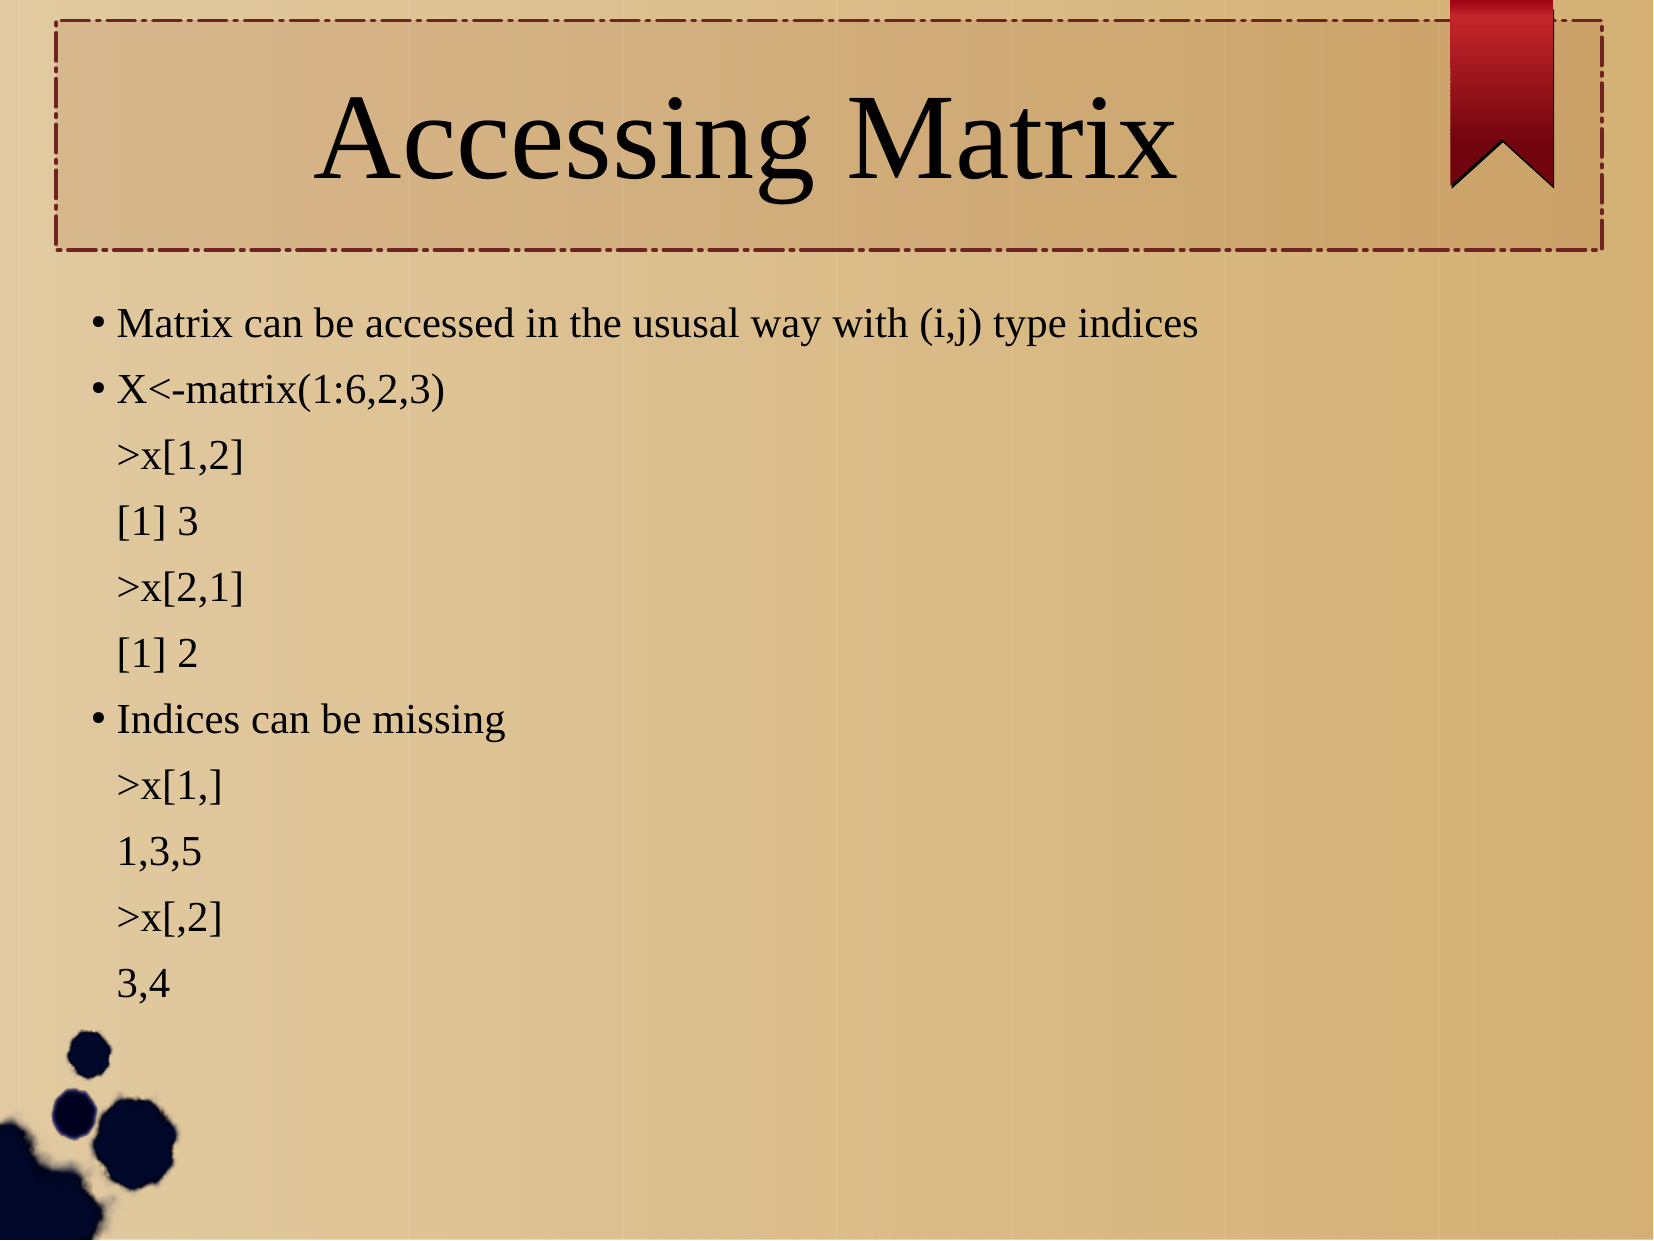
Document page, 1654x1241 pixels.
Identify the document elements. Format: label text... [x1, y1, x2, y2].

title Accessing Matrix [82, 47, 1412, 229]
list Matrix can be accessed in the ususal way with (i,j) type indices X<-matrix(1:6,2,3) >x[1,2] [1] 3 >x[2,1] [1] 2 Indices can be missing >x[1,] 1,3,5 >x[,2] 3,4 [82, 299, 1571, 1019]
